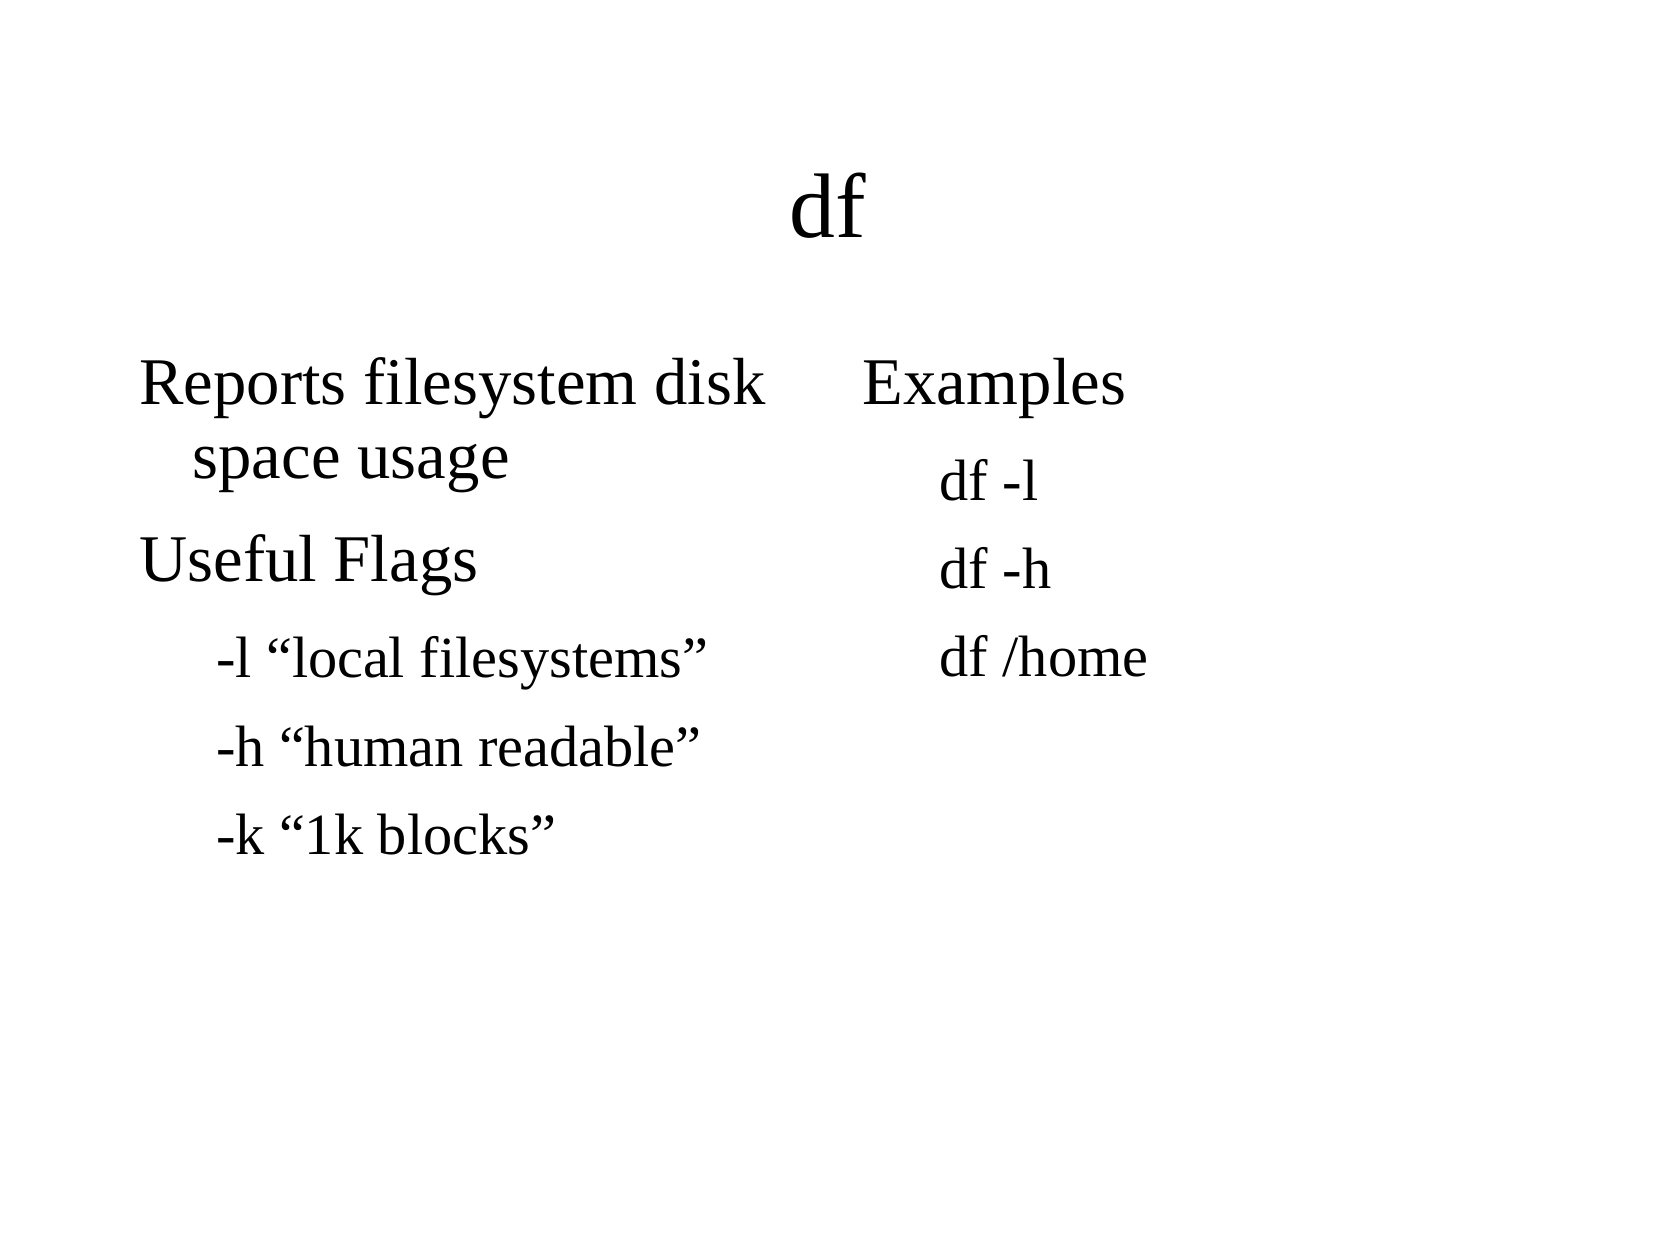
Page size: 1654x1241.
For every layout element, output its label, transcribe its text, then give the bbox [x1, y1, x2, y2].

list Reports filesystem disk space usage Useful Flags -l “local filesystems” -h “human readable” -k “1k blocks” [121, 344, 811, 1127]
title df [121, 102, 1534, 311]
list Examples df -l df -h df /home [844, 344, 1534, 1127]
